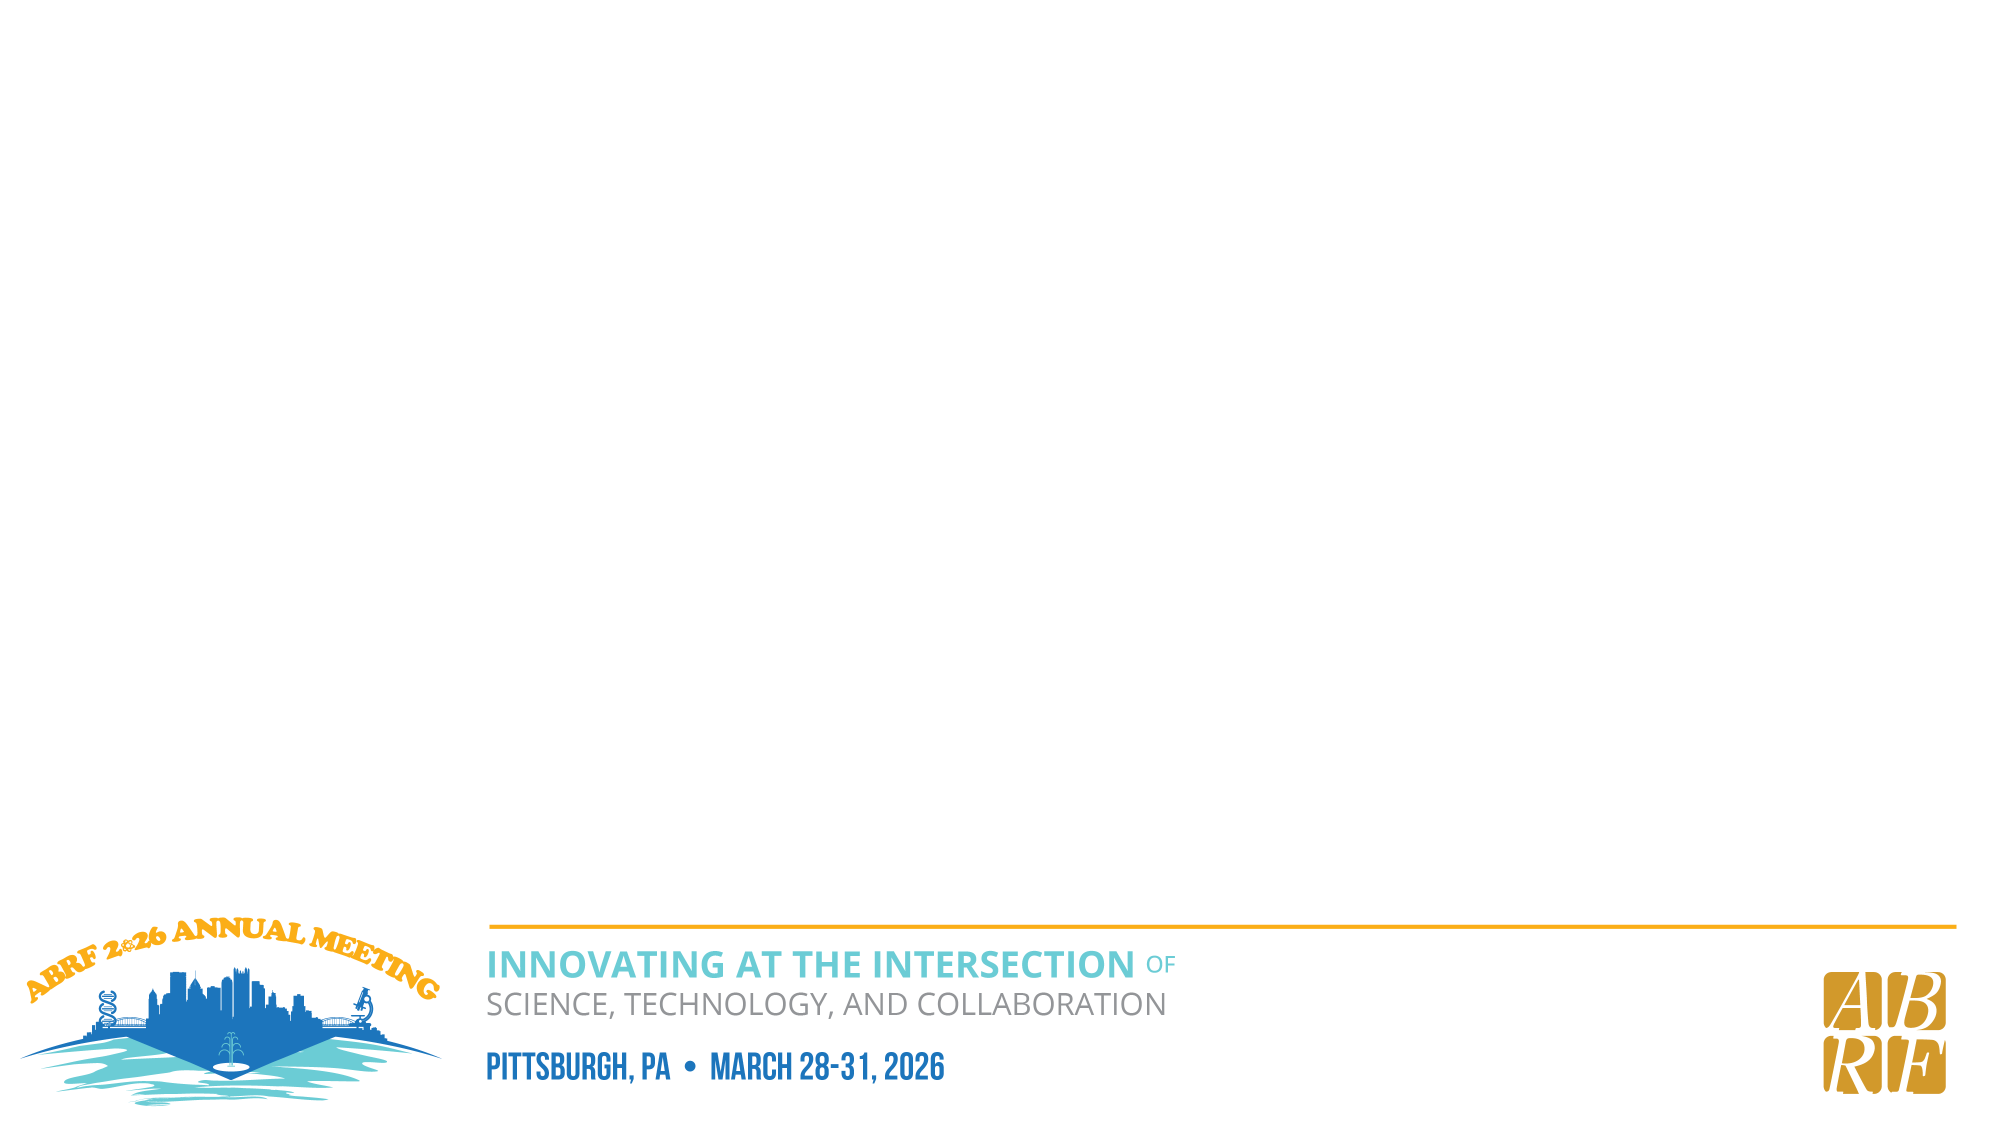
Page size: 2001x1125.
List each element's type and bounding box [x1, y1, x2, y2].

picture [1, 891, 2000, 1125]
